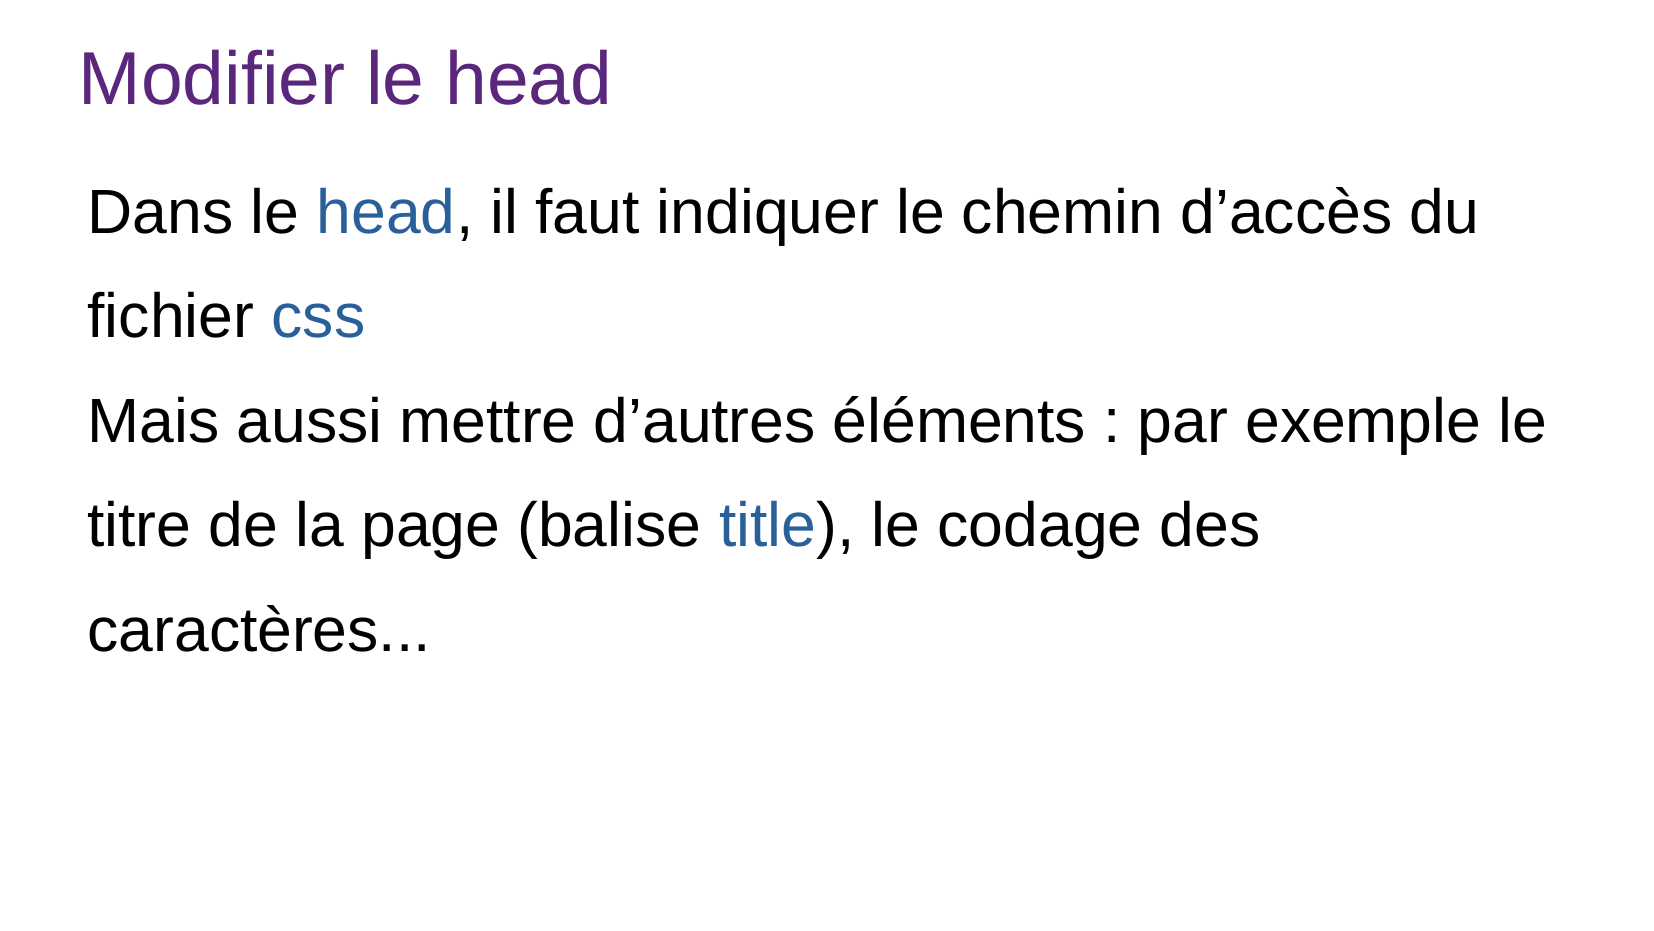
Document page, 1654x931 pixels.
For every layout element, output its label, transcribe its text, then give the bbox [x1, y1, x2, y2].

title Modifier le head [78, 36, 1556, 148]
text_box Dans le head, il faut indiquer le chemin d’accès du fichier css Mais aussi mettre d’autres éléments : par exemple le titre de la page (balise title), le codage des caractères... [87, 141, 1576, 861]
